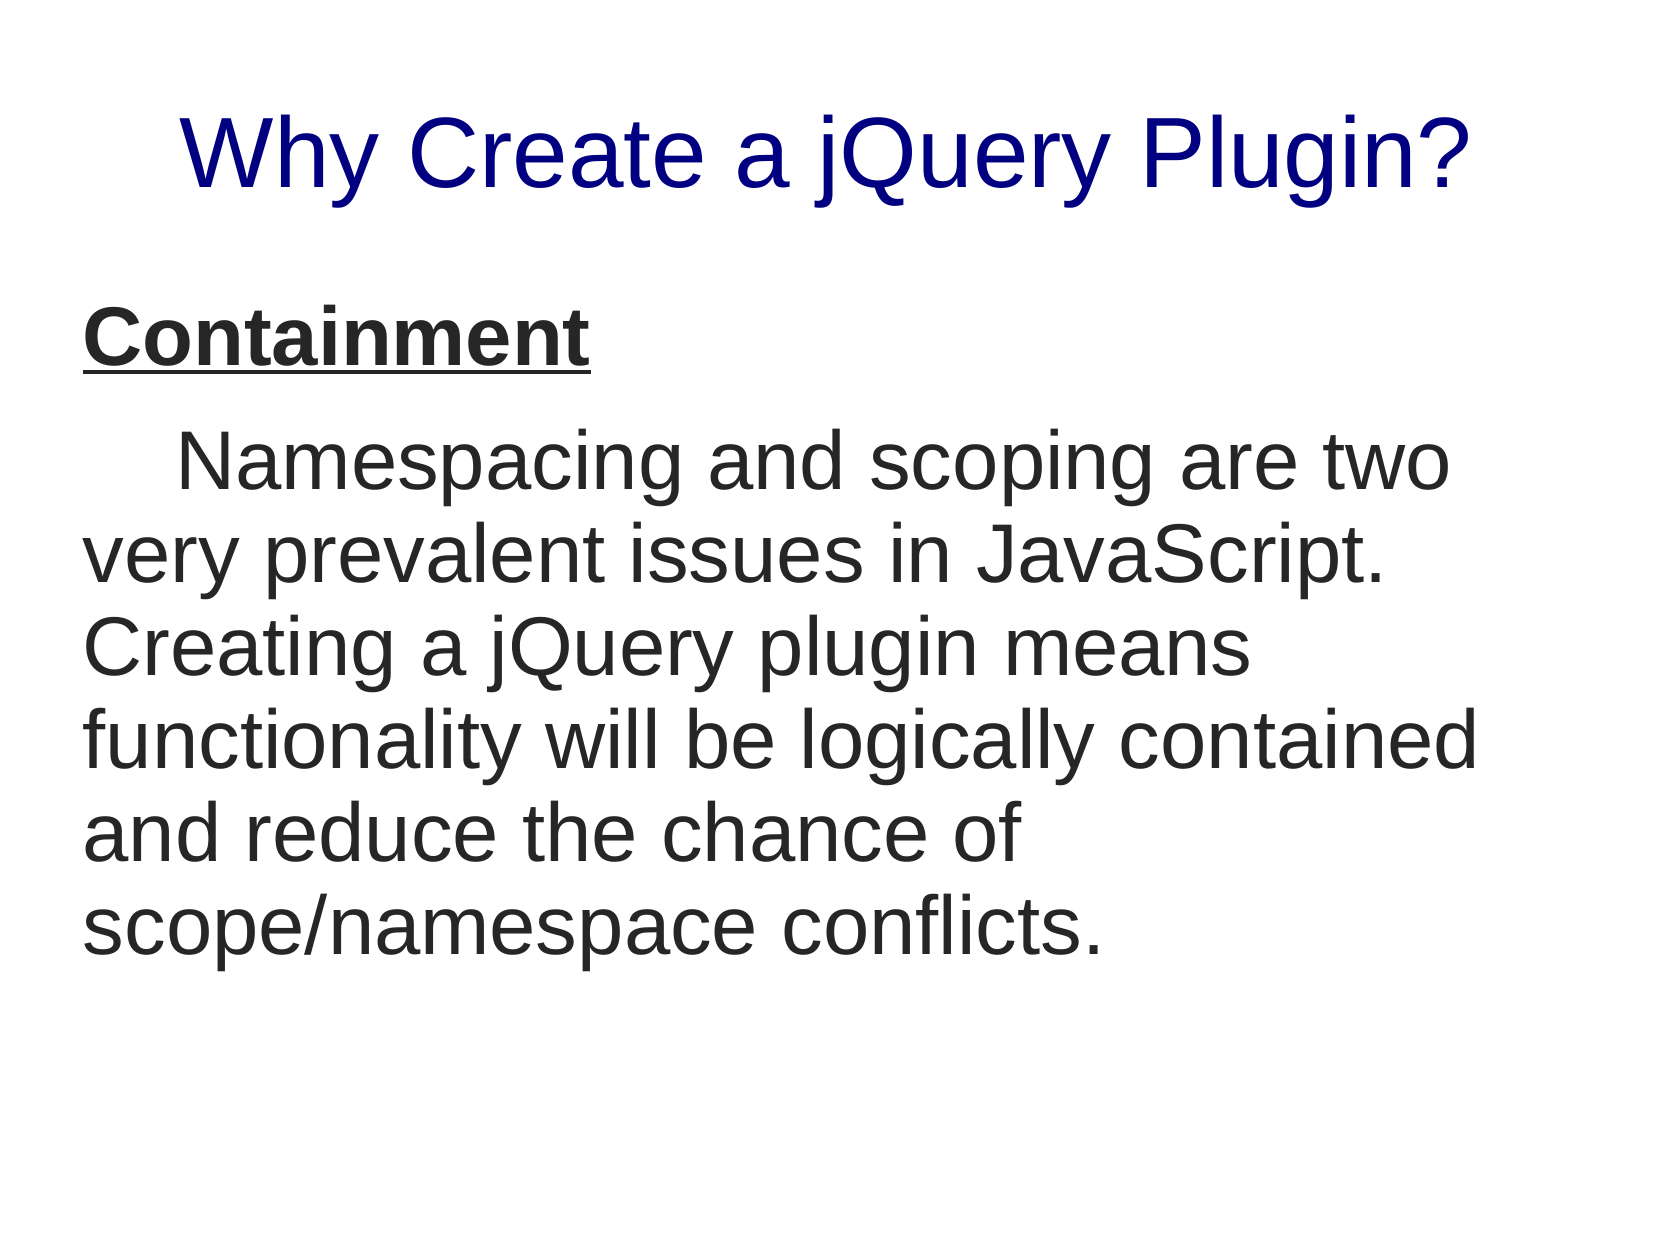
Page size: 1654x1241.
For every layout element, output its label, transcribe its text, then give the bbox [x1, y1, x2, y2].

title Why Create a jQuery Plugin? [82, 49, 1571, 257]
list Containment Namespacing and scoping are two very prevalent issues in JavaScript. Creating a jQuery plugin means functionality will be logically contained and reduce the chance of scope/namespace conflicts. [82, 290, 1571, 1109]
